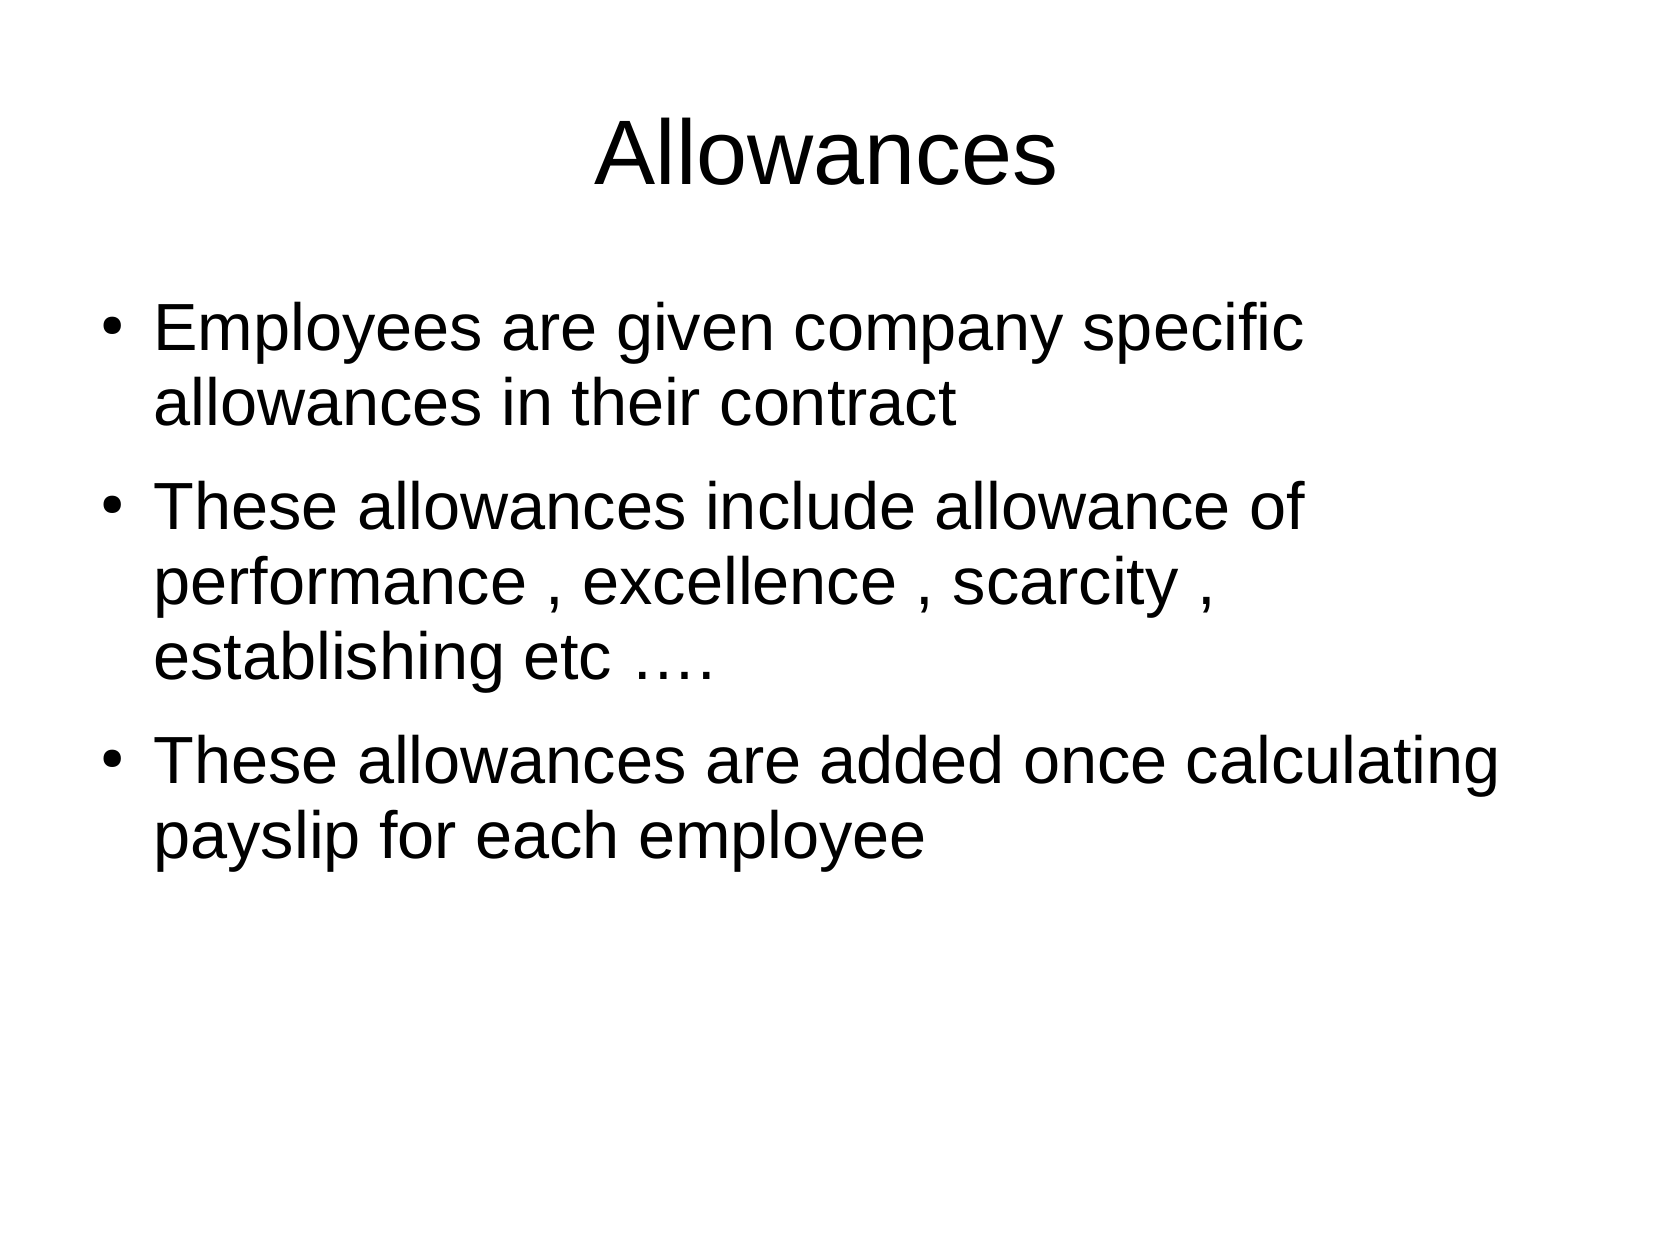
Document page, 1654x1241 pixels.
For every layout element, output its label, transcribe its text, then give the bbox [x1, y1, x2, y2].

title Allowances [82, 49, 1571, 257]
list Employees are given company specific allowances in their contract These allowances include allowance of performance , excellence , scarcity , establishing etc …. These allowances are added once calculating payslip for each employee [82, 290, 1538, 1010]
